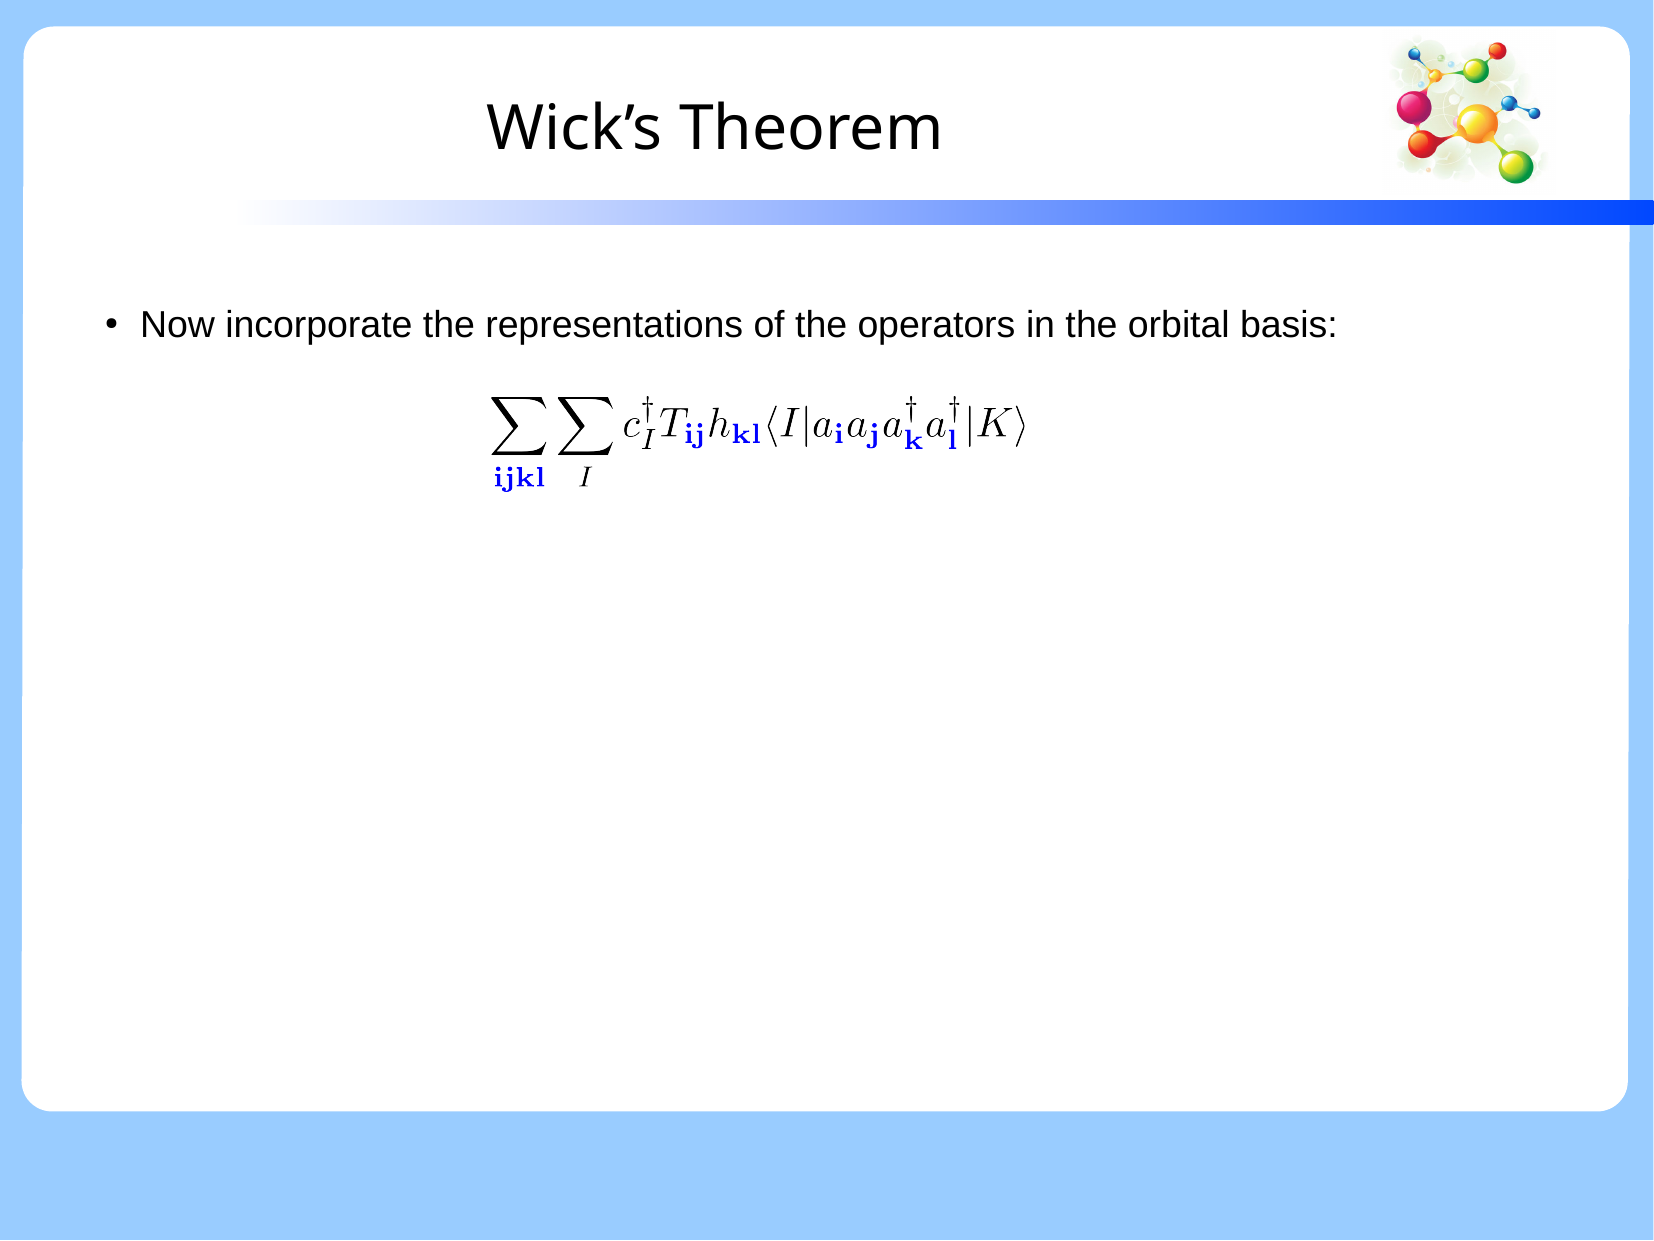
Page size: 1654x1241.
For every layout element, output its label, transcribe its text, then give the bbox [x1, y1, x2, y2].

picture [491, 396, 1025, 492]
table_cell [956, 201, 961, 224]
text_box Now incorporate the representations of the operators in the orbital basis: [90, 254, 1576, 1241]
picture [1382, 29, 1556, 195]
table_cell [873, 201, 877, 224]
title Wick’s Theorem [82, 49, 1332, 201]
